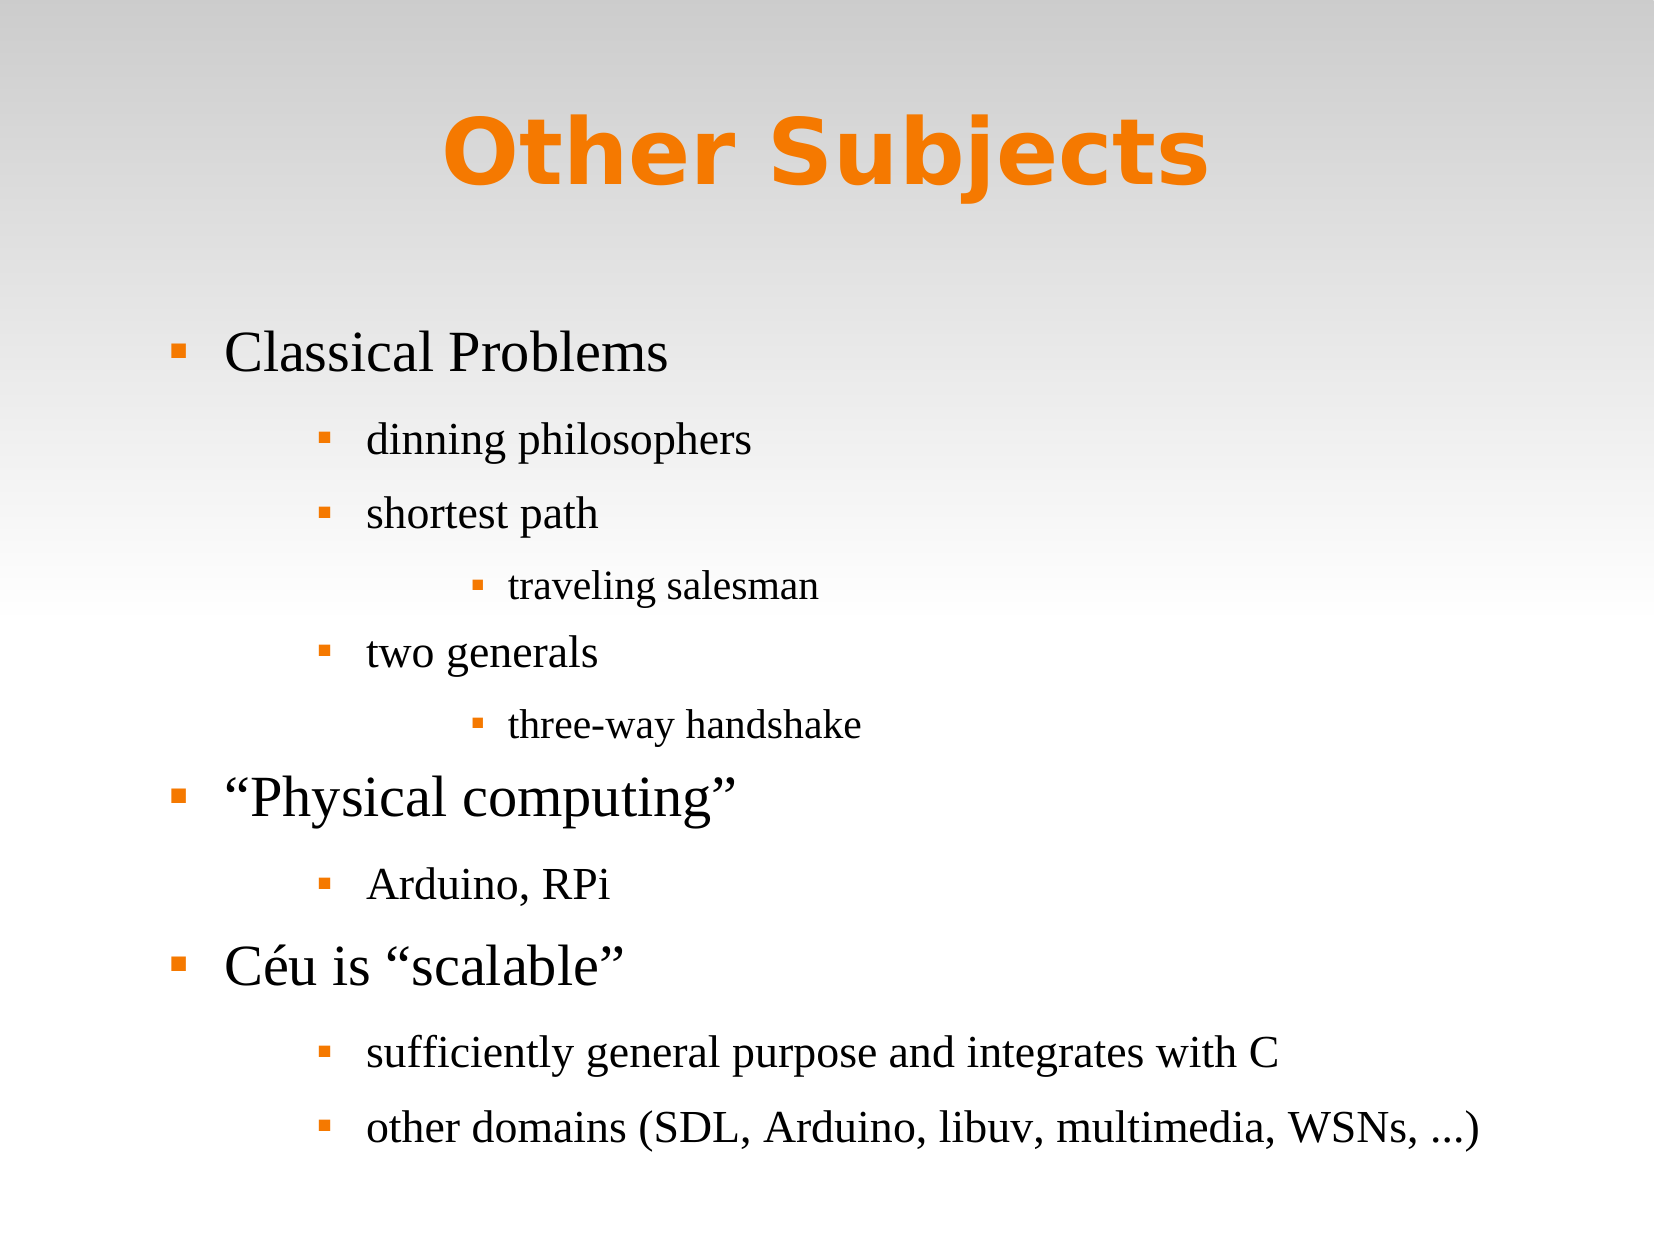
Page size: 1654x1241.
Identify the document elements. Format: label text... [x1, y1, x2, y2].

title Other Subjects [82, 49, 1571, 257]
list Classical Problems dinning philosophers shortest path traveling salesman two generals three-way handshake “Physical computing” Arduino, RPi Céu is “scalable” sufficiently general purpose and integrates with C other domains (SDL, Arduino, libuv, multimedia, WSNs, ...) [82, 319, 1571, 1241]
